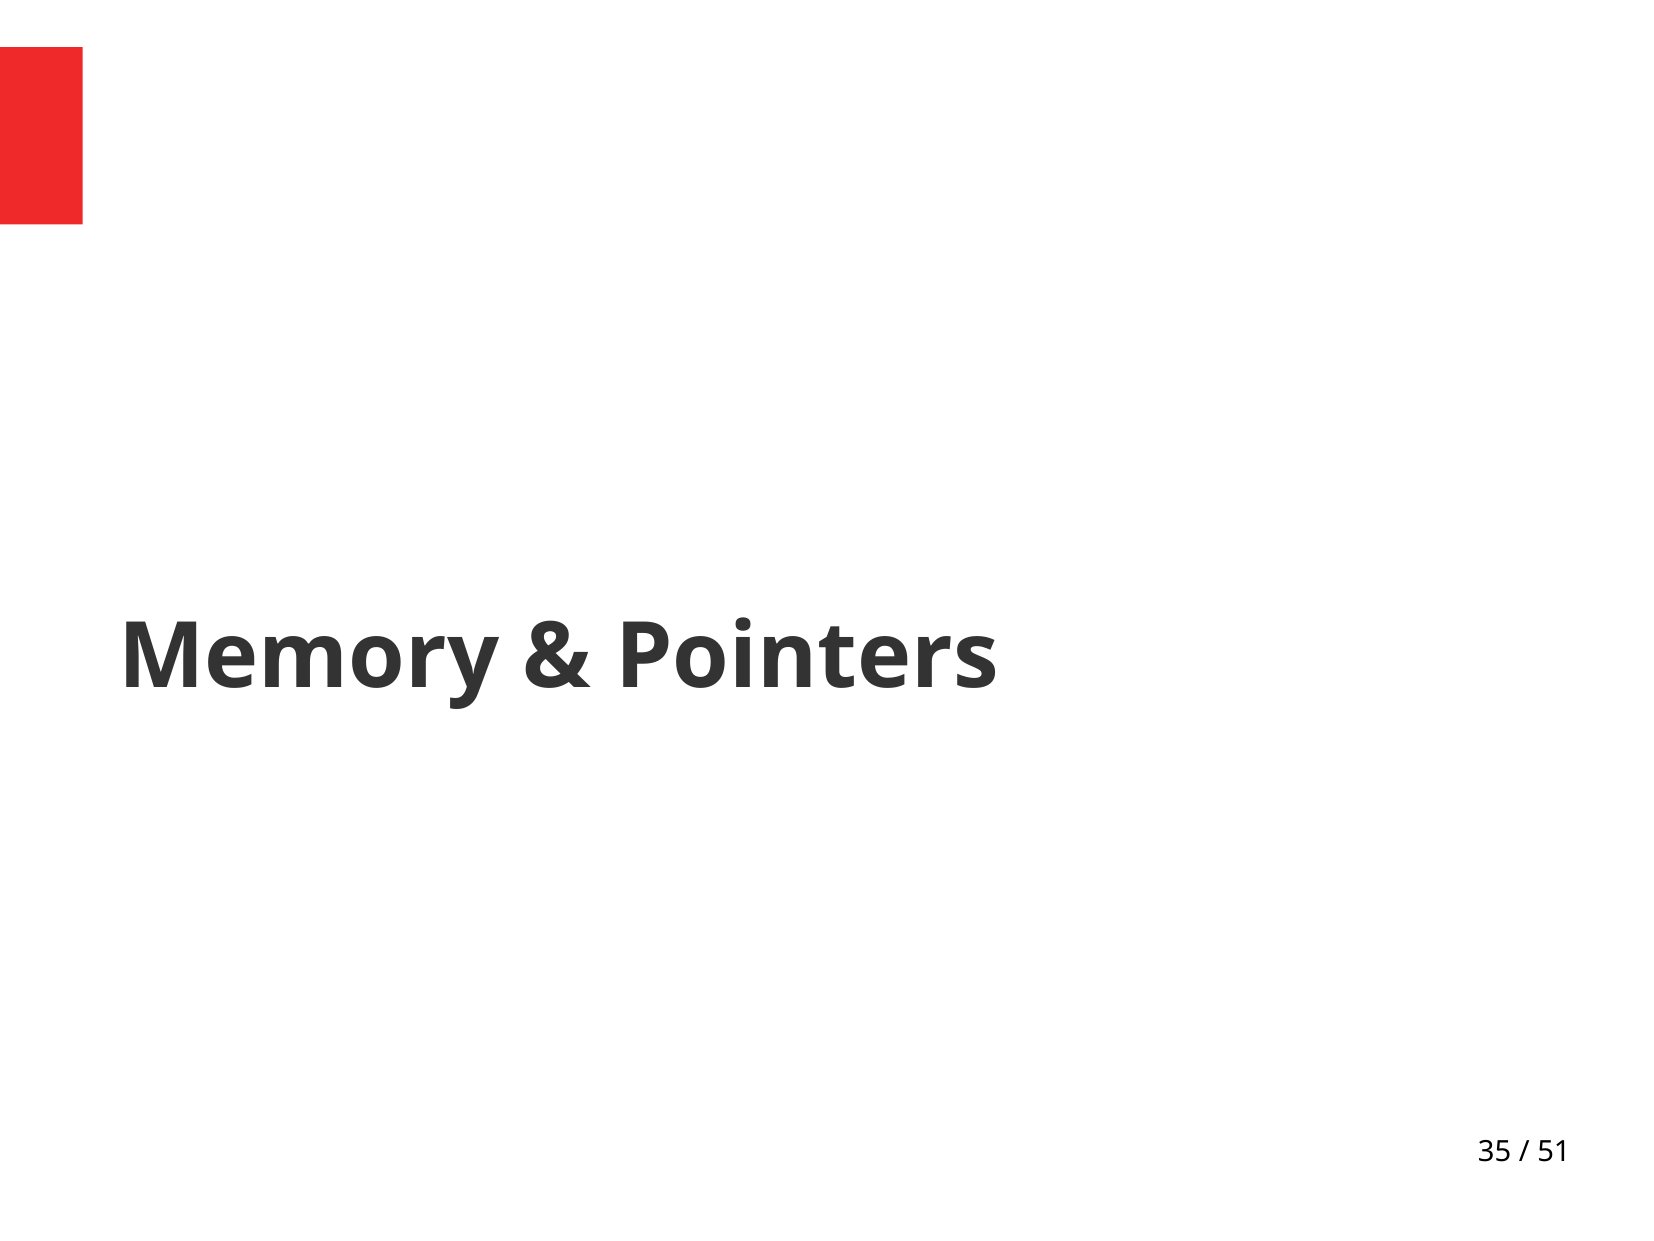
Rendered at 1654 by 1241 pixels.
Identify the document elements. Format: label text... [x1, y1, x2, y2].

title Memory & Pointers [118, 548, 1571, 756]
